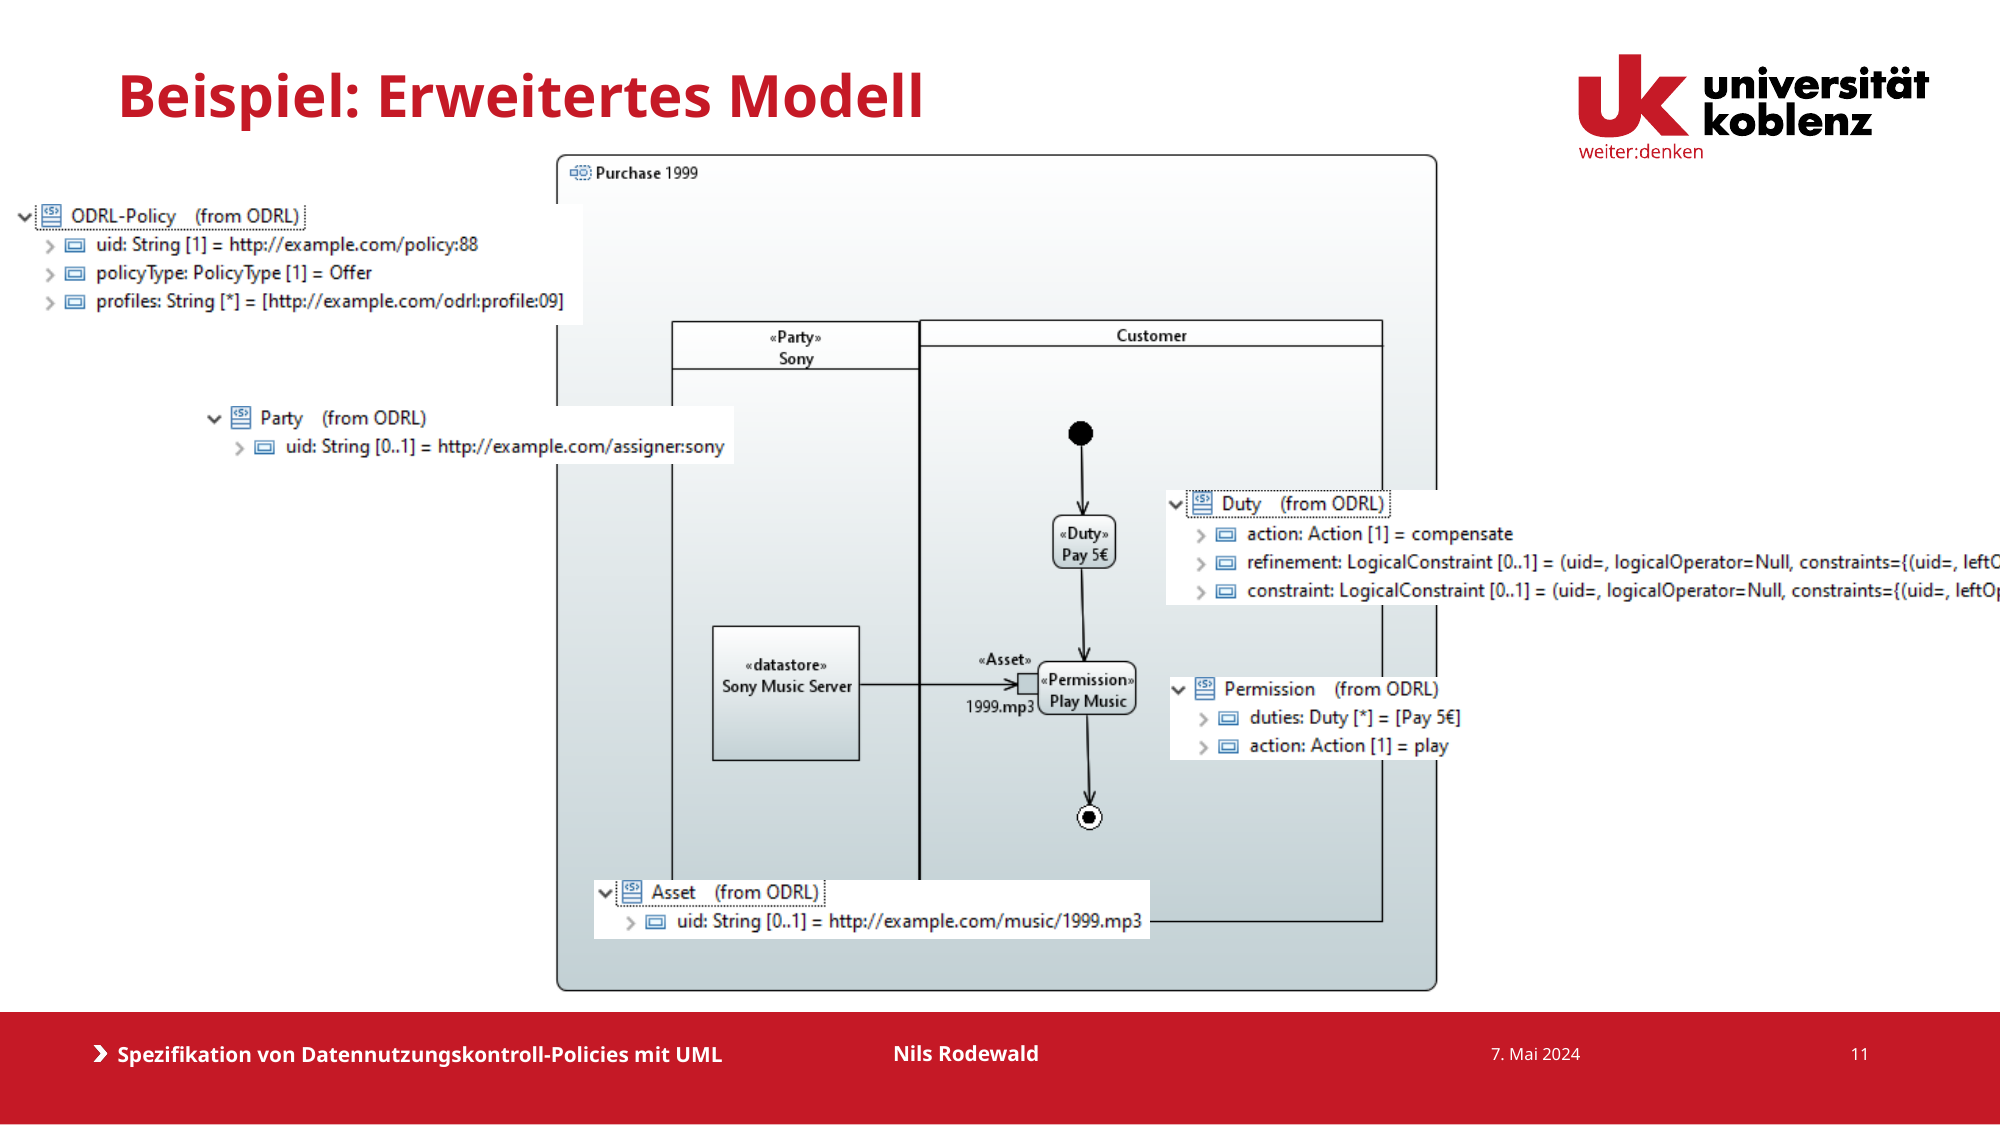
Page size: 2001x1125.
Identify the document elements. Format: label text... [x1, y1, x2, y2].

picture [15, 141, 2000, 1005]
title Beispiel: Erweitertes Modell [102, 59, 1828, 238]
